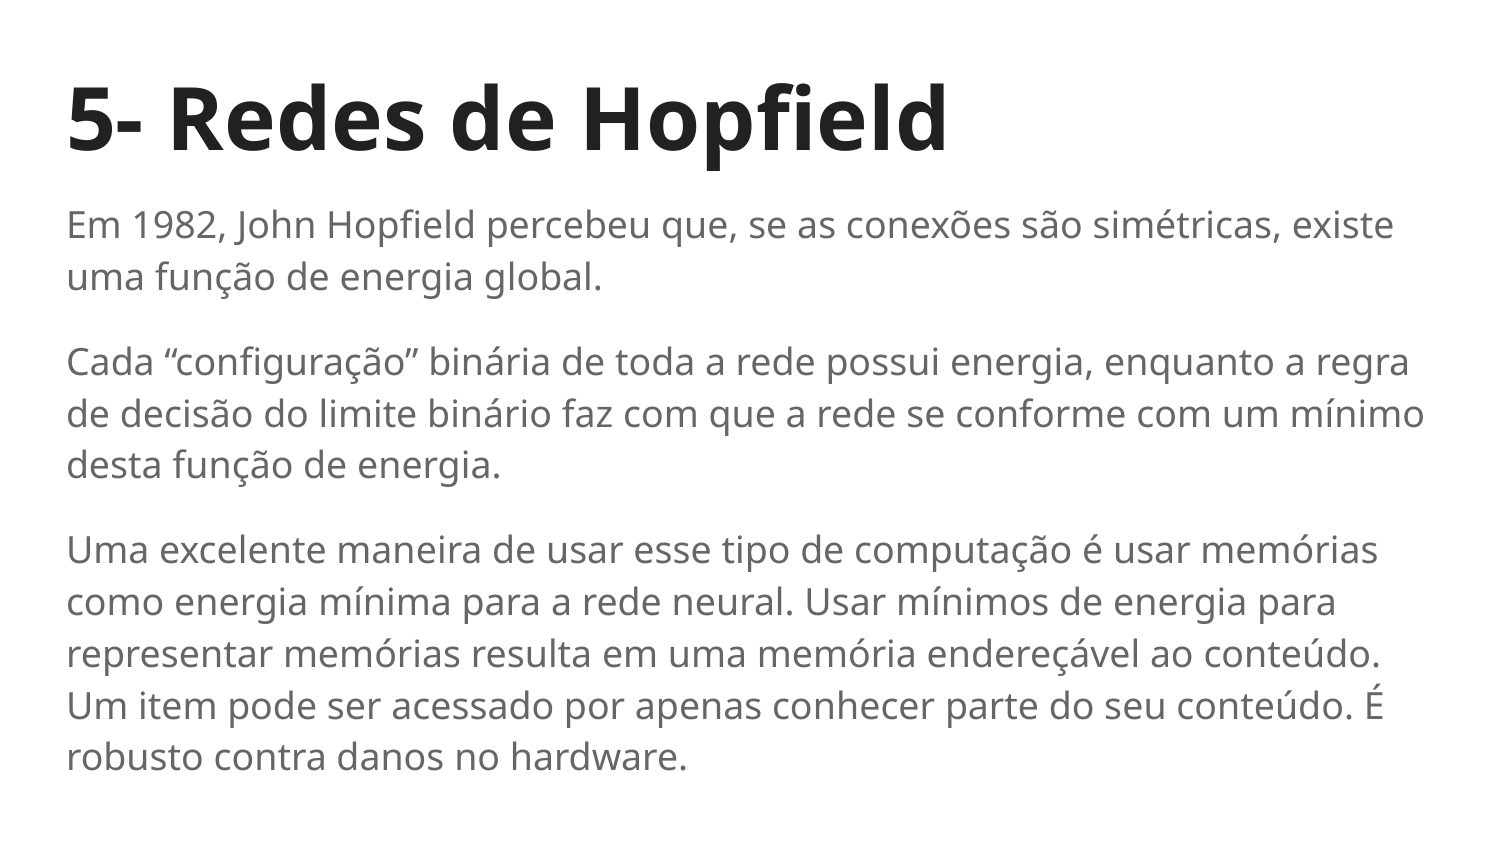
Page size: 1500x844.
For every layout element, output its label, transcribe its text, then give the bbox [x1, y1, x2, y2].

list Em 1982, John Hopfield percebeu que, se as conexões são simétricas, existe uma função de energia global. Cada “configuração” binária de toda a rede possui energia, enquanto a regra de decisão do limite binário faz com que a rede se conforme com um mínimo desta função de energia. Uma excelente maneira de usar esse tipo de computação é usar memórias como energia mínima para a rede neural. Usar mínimos de energia para representar memórias resulta em uma memória endereçável ao conteúdo. Um item pode ser acessado por apenas conhecer parte do seu conteúdo. É robusto contra danos no hardware. [51, 179, 1449, 728]
title 5- Redes de Hopfield [51, 48, 1449, 179]
